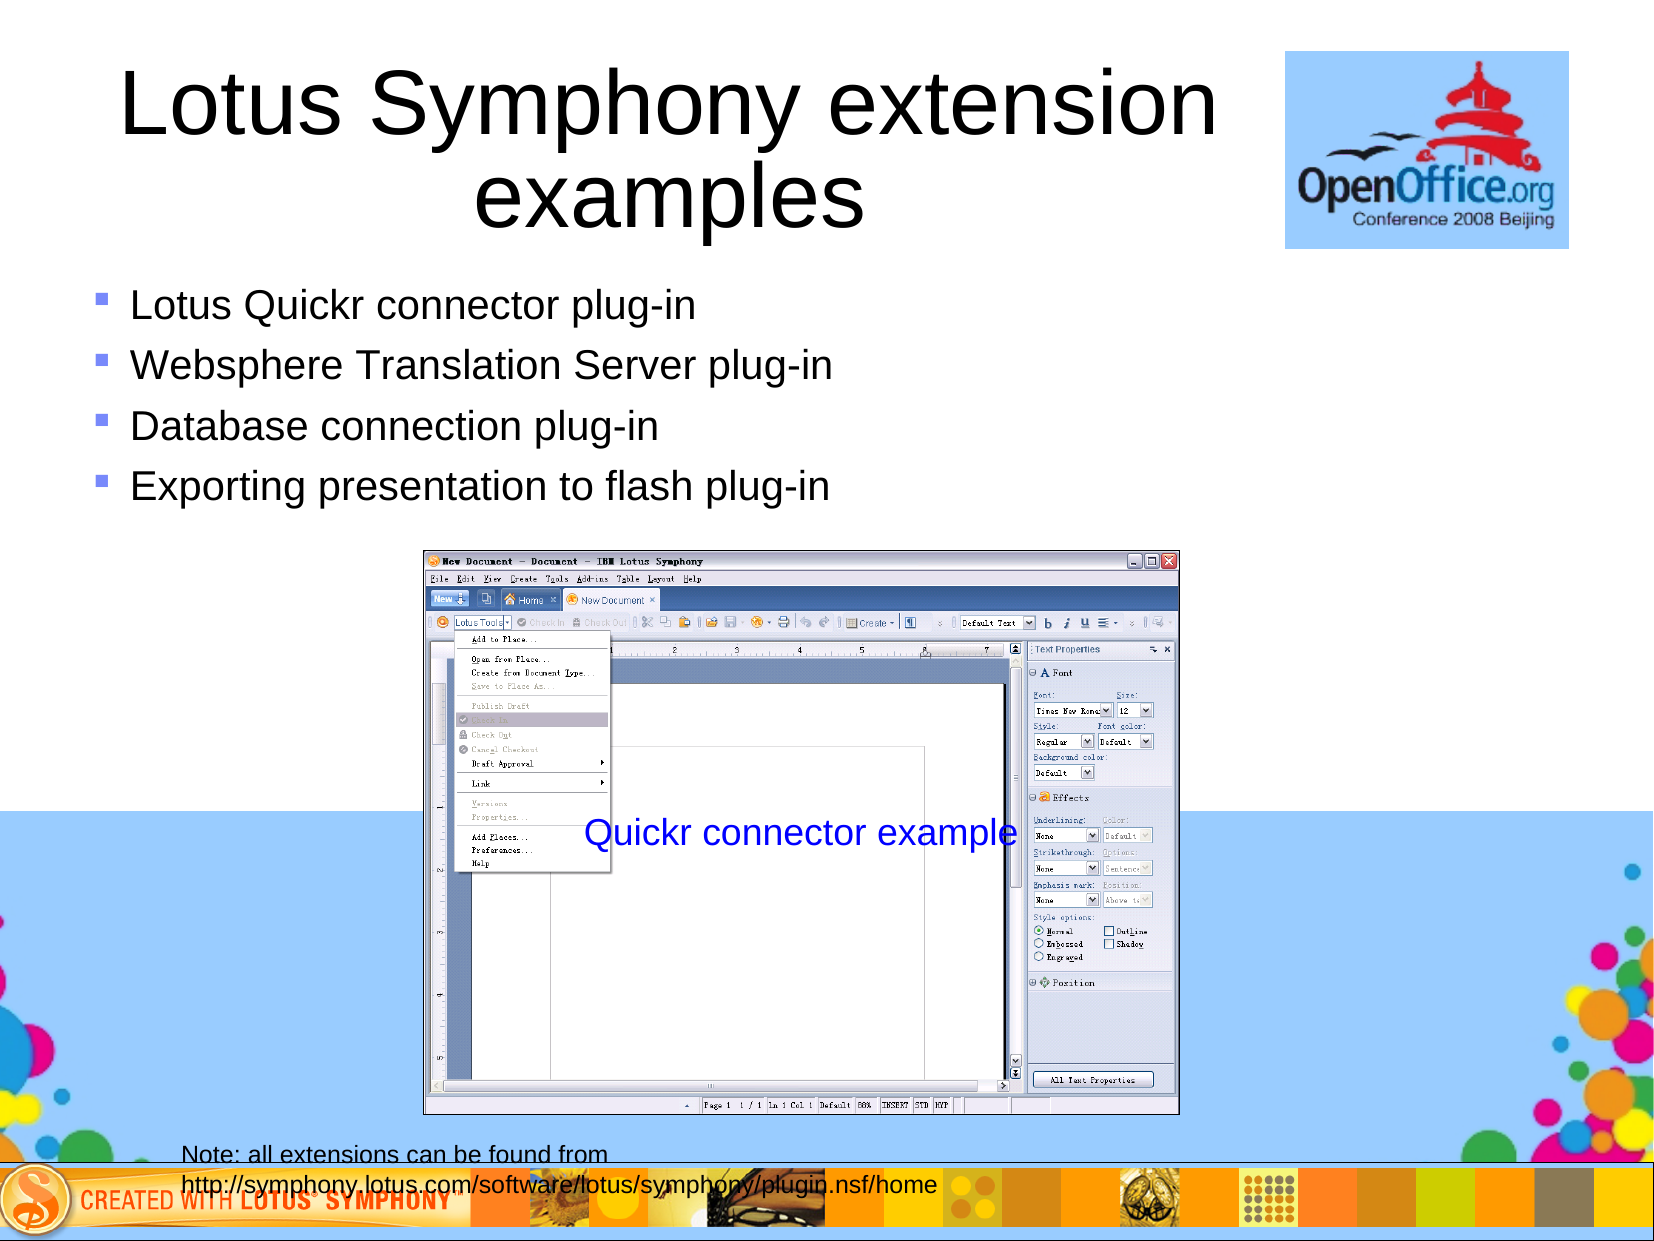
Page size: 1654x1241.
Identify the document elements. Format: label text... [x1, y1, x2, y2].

text_box Note: all extensions can be found from http://symphony.lotus.com/software/lotus/symphony/plugin.nsf/home [166, 1131, 1337, 1177]
list Lotus Quickr connector plug-in Websphere Translation Server plug-in Database connection plug-in Exporting presentation to flash plug-in [92, 285, 1378, 538]
picture [0, 1163, 1653, 1240]
title Lotus Symphony extension examples [82, 49, 1258, 257]
picture [0, 550, 1654, 1162]
picture [1285, 51, 1569, 250]
